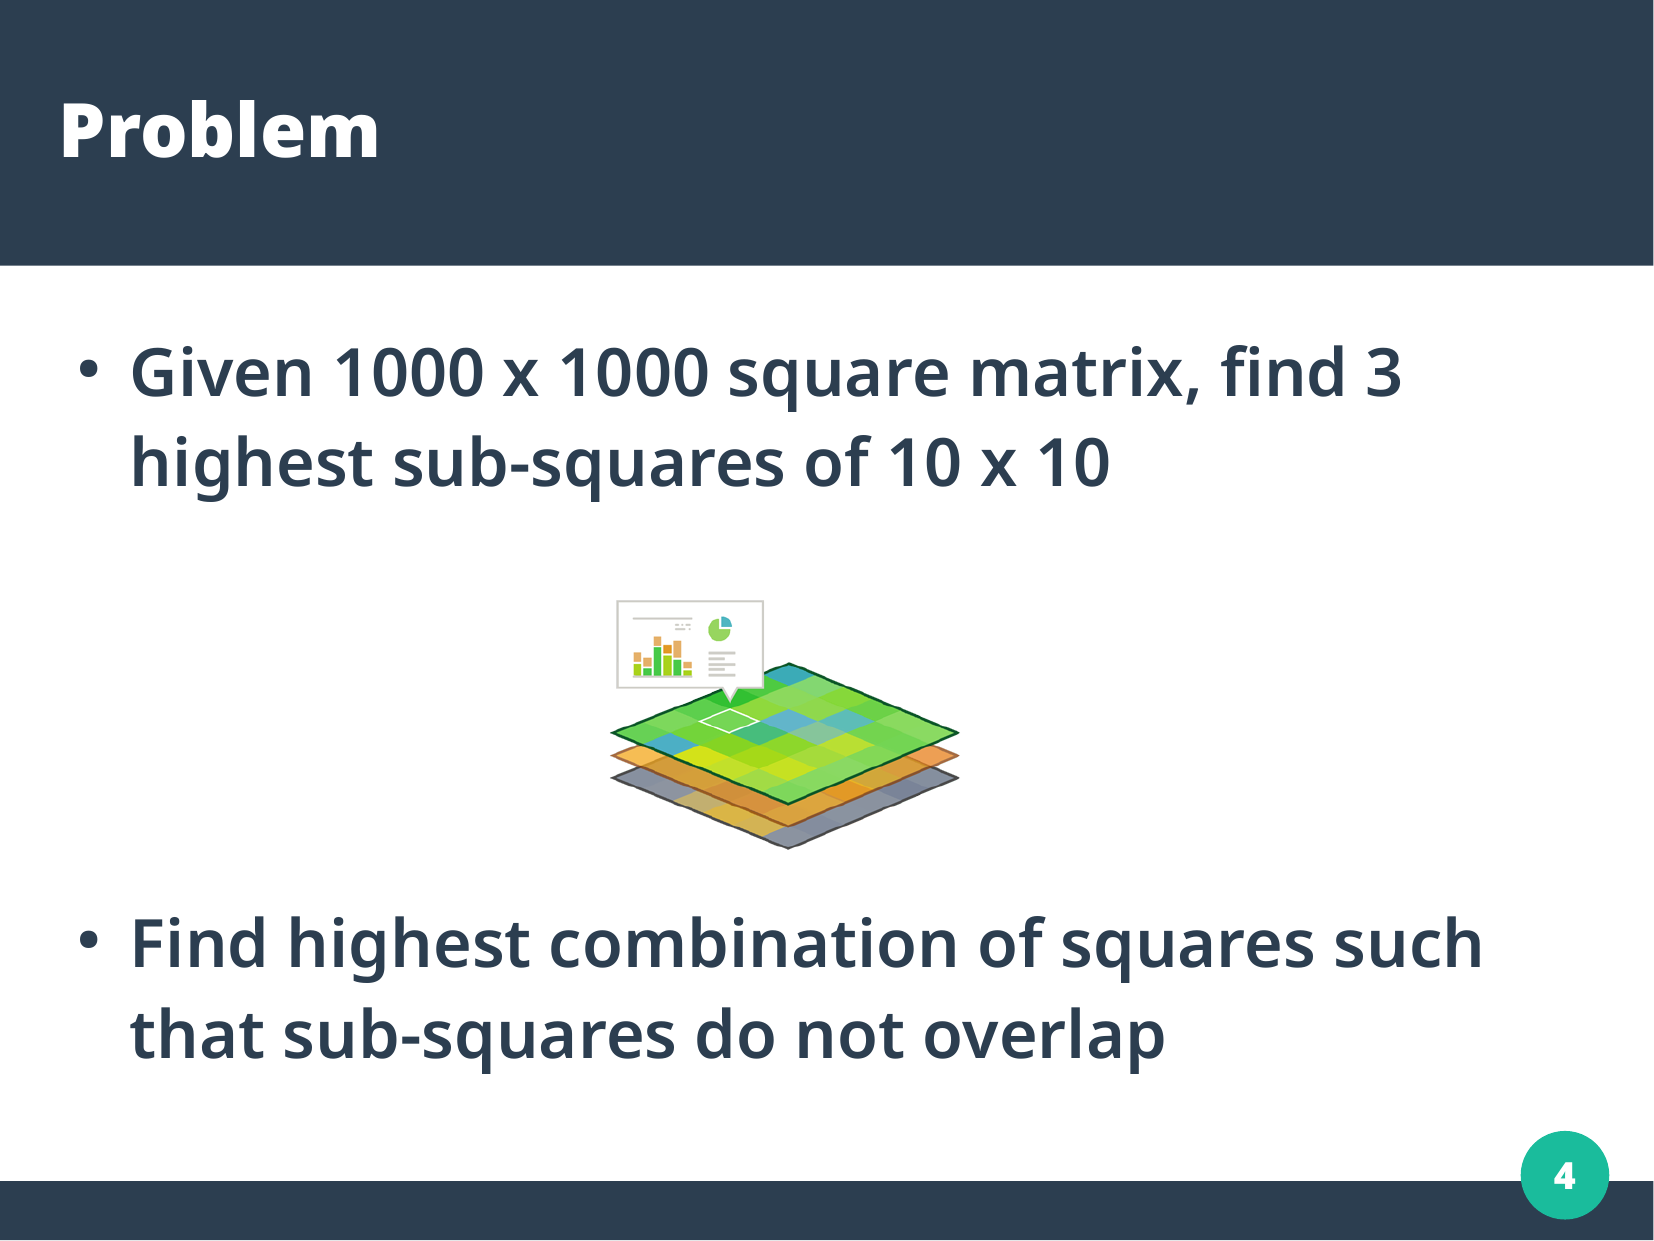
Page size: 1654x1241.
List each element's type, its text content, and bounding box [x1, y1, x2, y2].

list Given 1000 x 1000 square matrix, find 3 highest sub-squares of 10 x 10 Find highest combination of squares such that sub-squares do not overlap [59, 324, 1595, 1152]
title Problem [59, 49, 1595, 207]
picture [541, 507, 1016, 926]
